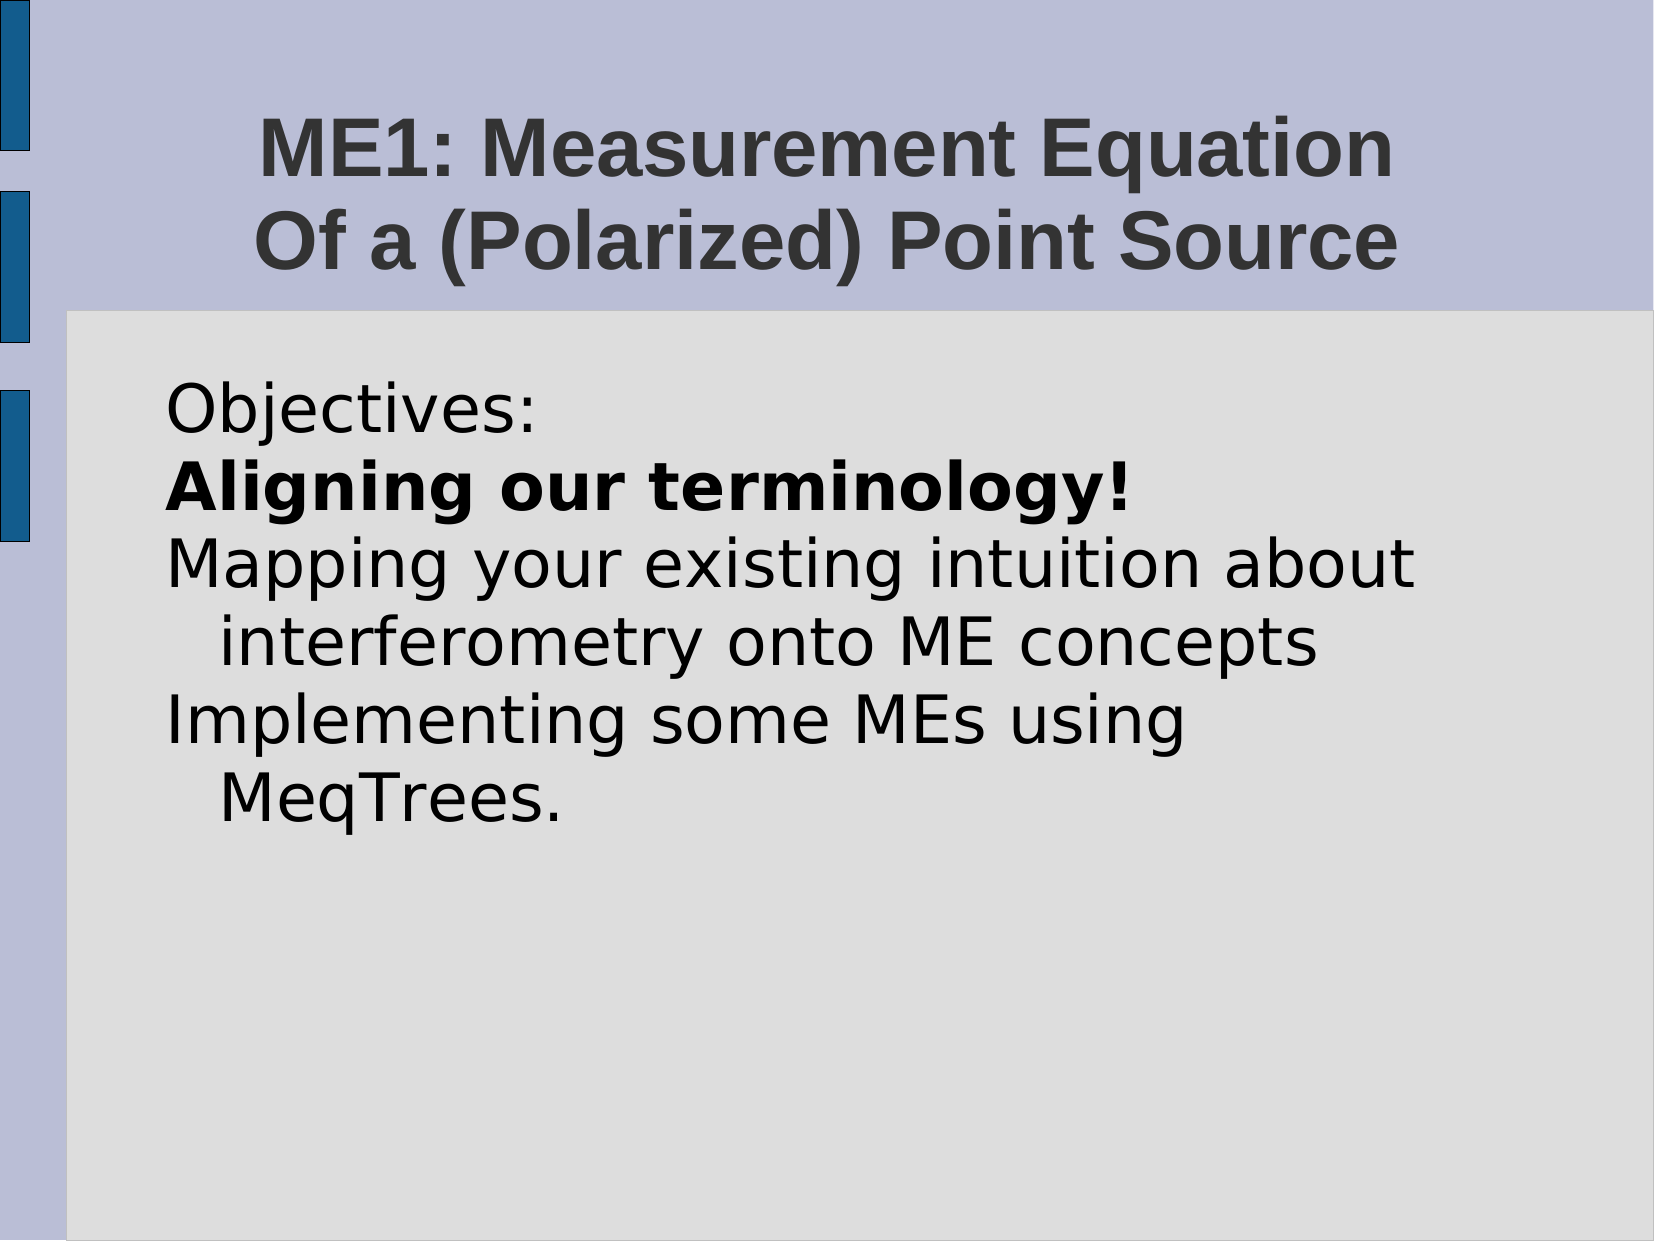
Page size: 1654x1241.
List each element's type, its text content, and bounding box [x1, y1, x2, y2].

title ME1: Measurement Equation Of a (Polarized) Point Source [121, 91, 1534, 299]
list Objectives: Aligning our terminology! Mapping your existing intuition about interferometry onto ME concepts Implementing some MEs using MeqTrees. [147, 370, 1560, 1152]
